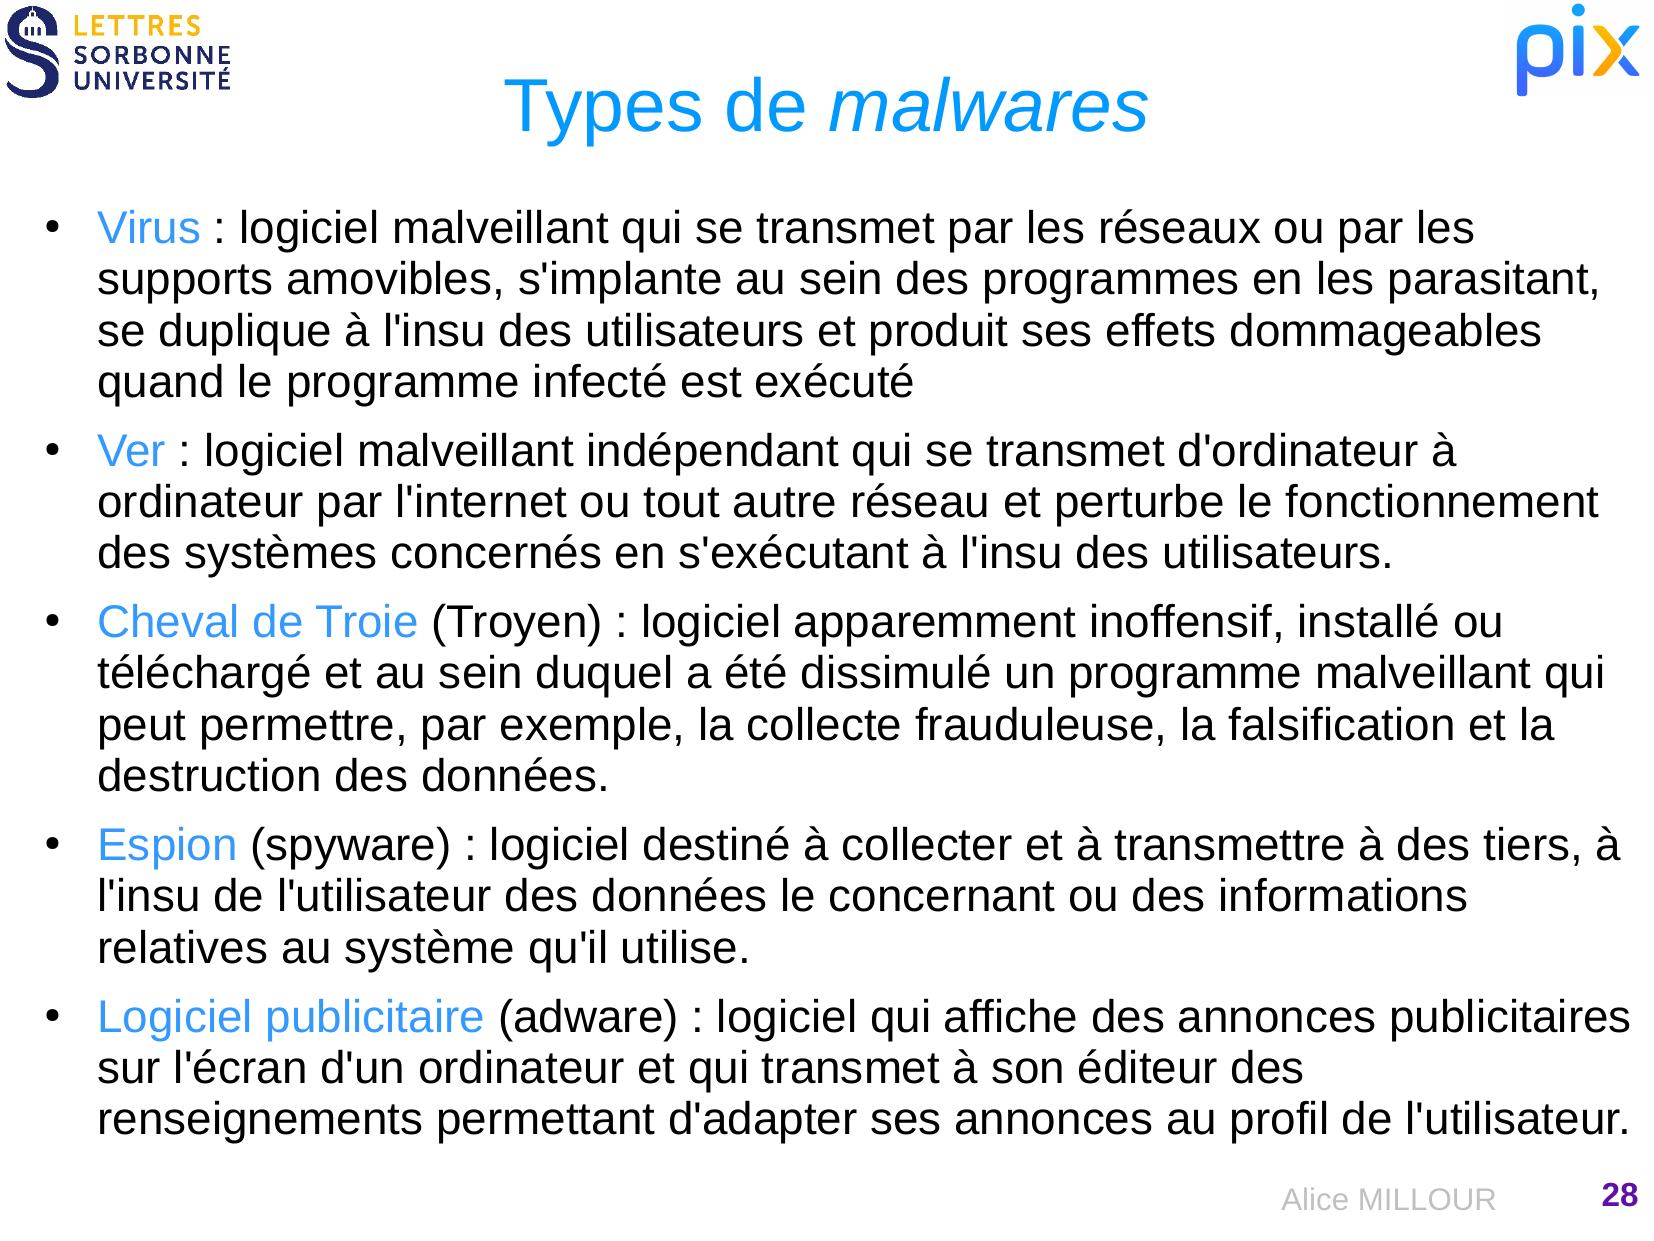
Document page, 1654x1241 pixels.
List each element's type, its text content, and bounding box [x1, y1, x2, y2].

list Virus : logiciel malveillant qui se transmet par les réseaux ou par les supports amovibles, s'implante au sein des programmes en les parasitant, se duplique à l'insu des utilisateurs et produit ses effets dommageables quand le programme infecté est exécuté Ver : logiciel malveillant indépendant qui se transmet d'ordinateur à ordinateur par l'internet ou tout autre réseau et perturbe le fonctionnement des systèmes concernés en s'exécutant à l'insu des utilisateurs. Cheval de Troie (Troyen) : logiciel apparemment inoffensif, installé ou téléchargé et au sein duquel a été dissimulé un programme malveillant qui peut permettre, par exemple, la collecte frauduleuse, la falsification et la destruction des données. Espion (spyware) : logiciel destiné à collecter et à transmettre à des tiers, à l'insu de l'utilisateur des données le concernant ou des informations relatives au système qu'il utilise. Logiciel publicitaire (adware) : logiciel qui affiche des annonces publicitaires sur l'écran d'un ordinateur et qui transmet à son éditeur des renseignements permettant d'adapter ses annonces au profil de l'utilisateur. [26, 202, 1636, 1226]
title Types de malwares [82, 2, 1571, 202]
picture [5, 6, 82, 98]
picture [1571, 2, 1648, 98]
